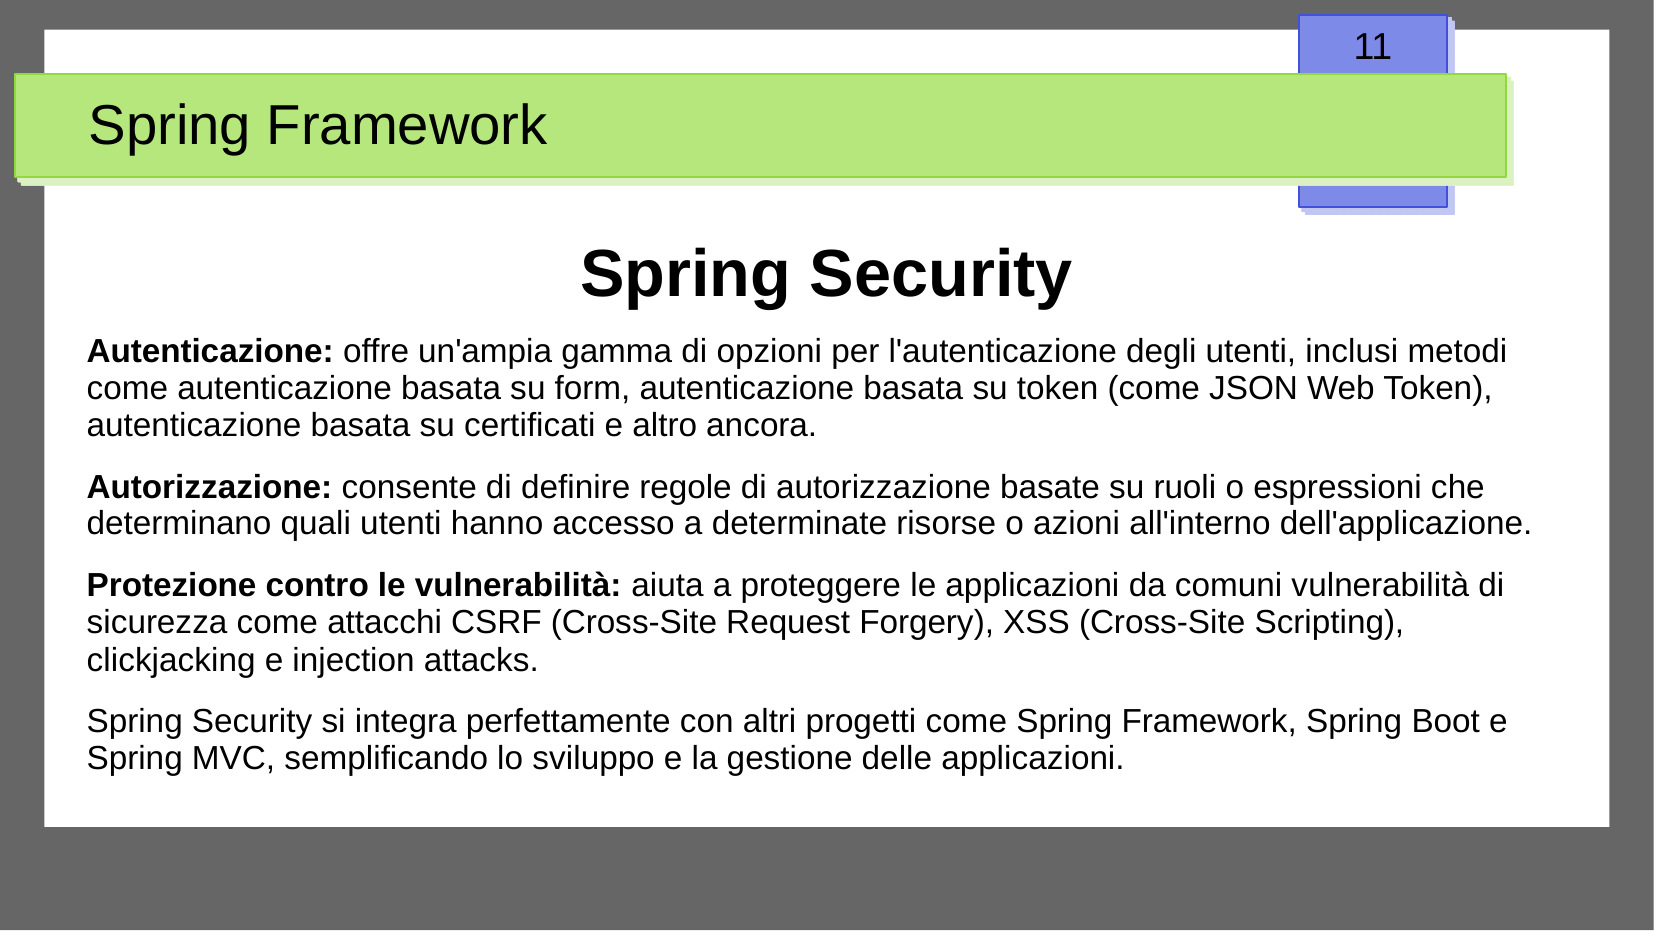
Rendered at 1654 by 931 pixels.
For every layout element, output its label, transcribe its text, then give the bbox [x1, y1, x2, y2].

text_box Spring Security [88, 221, 1565, 324]
text_box Autenticazione: offre un'ampia gamma di opzioni per l'autenticazione degli utenti, inclusi metodi come autenticazione basata su form, autenticazione basata su token (come JSON Web Token), autenticazione basata su certificati e altro ancora. Autorizzazione: consente di definire regole di autorizzazione basate su ruoli o espressioni che determinano quali utenti hanno accesso a determinate risorse o azioni all'interno dell'applicazione. Protezione contro le vulnerabilità: aiuta a proteggere le applicazioni da comuni vulnerabilità di sicurezza come attacchi CSRF (Cross-Site Request Forgery), XSS (Cross-Site Scripting), clickjacking e injection attacks. Spring Security si integra perfettamente con altri progetti come Spring Framework, Spring Boot e Spring MVC, semplificando lo sviluppo e la gestione delle applicazioni. [71, 324, 1565, 798]
title Spring Framework [88, 73, 1506, 178]
text_box <number> [1272, 18, 1474, 74]
